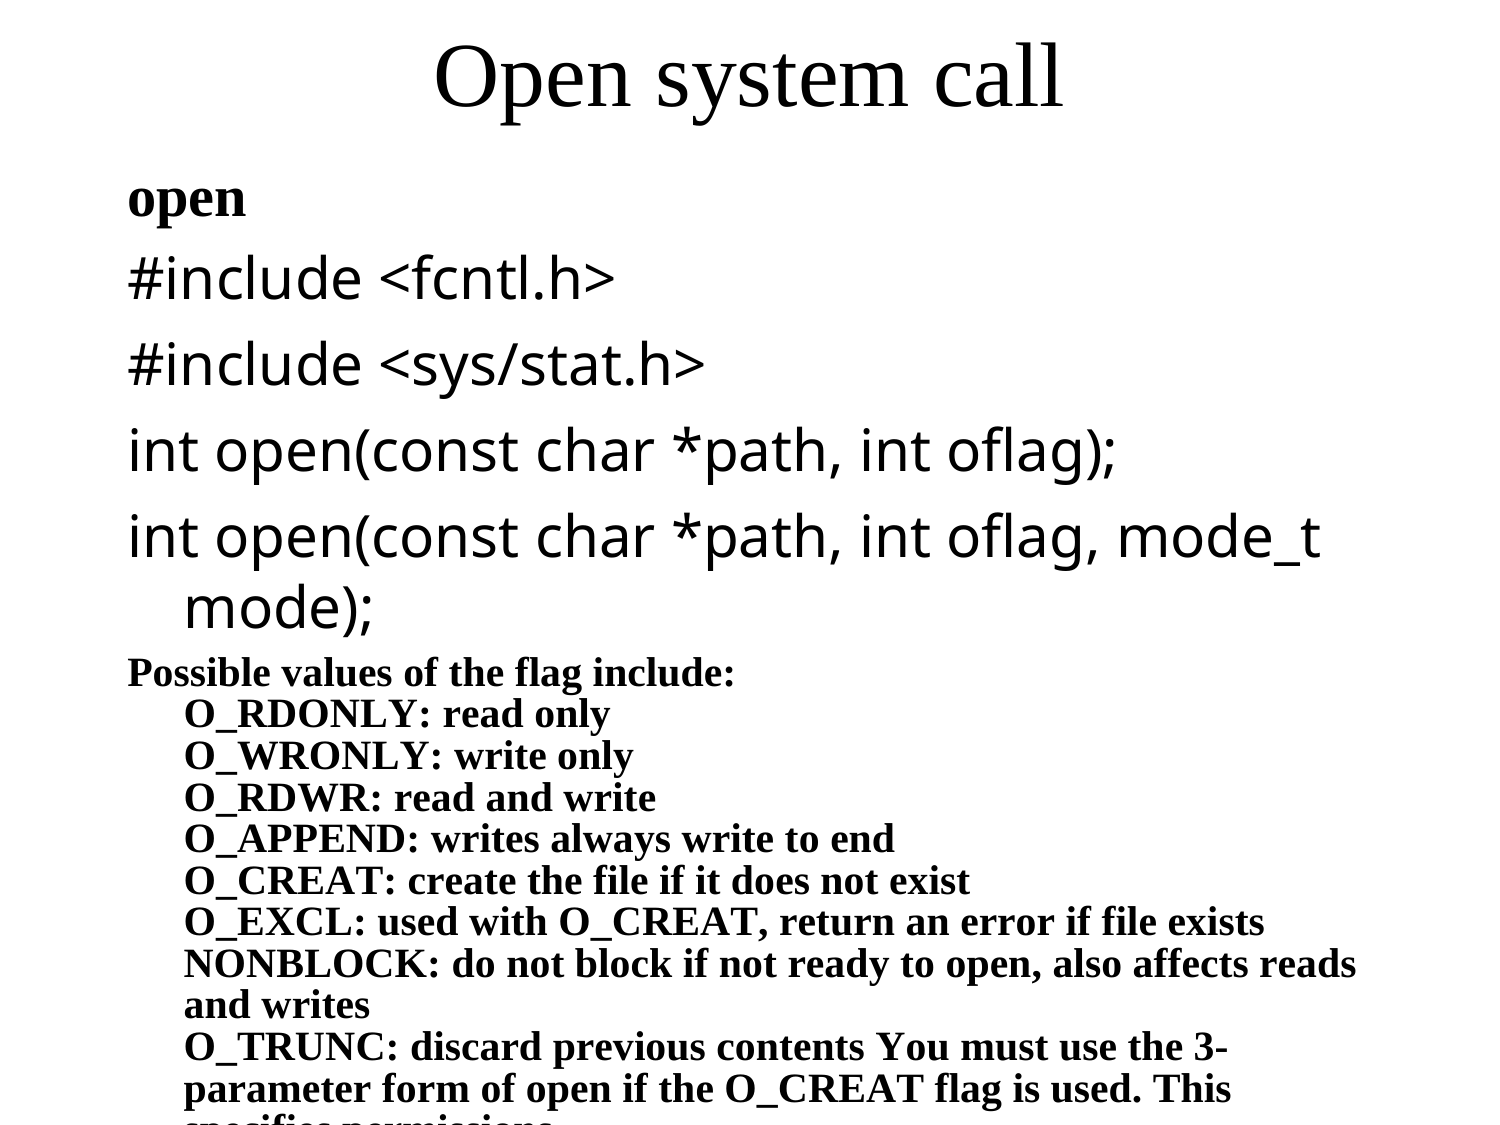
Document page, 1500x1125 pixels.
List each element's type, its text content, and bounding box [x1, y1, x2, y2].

list open #include <fcntl.h> #include <sys/stat.h> int open(const char *path, int oflag); int open(const char *path, int oflag, mode_t mode); Possible values of the flag include: O_RDONLY: read only O_WRONLY: write only O_RDWR: read and write O_APPEND: writes always write to end O_CREAT: create the file if it does not exist O_EXCL: used with O_CREAT, return an error if file exists NONBLOCK: do not block if not ready to open, also affects reads and writes O_TRUNC: discard previous contents You must use the 3-parameter form of open if the O_CREAT flag is used. This specifies permissions [112, 162, 1388, 1125]
title Open system call [112, 0, 1388, 151]
